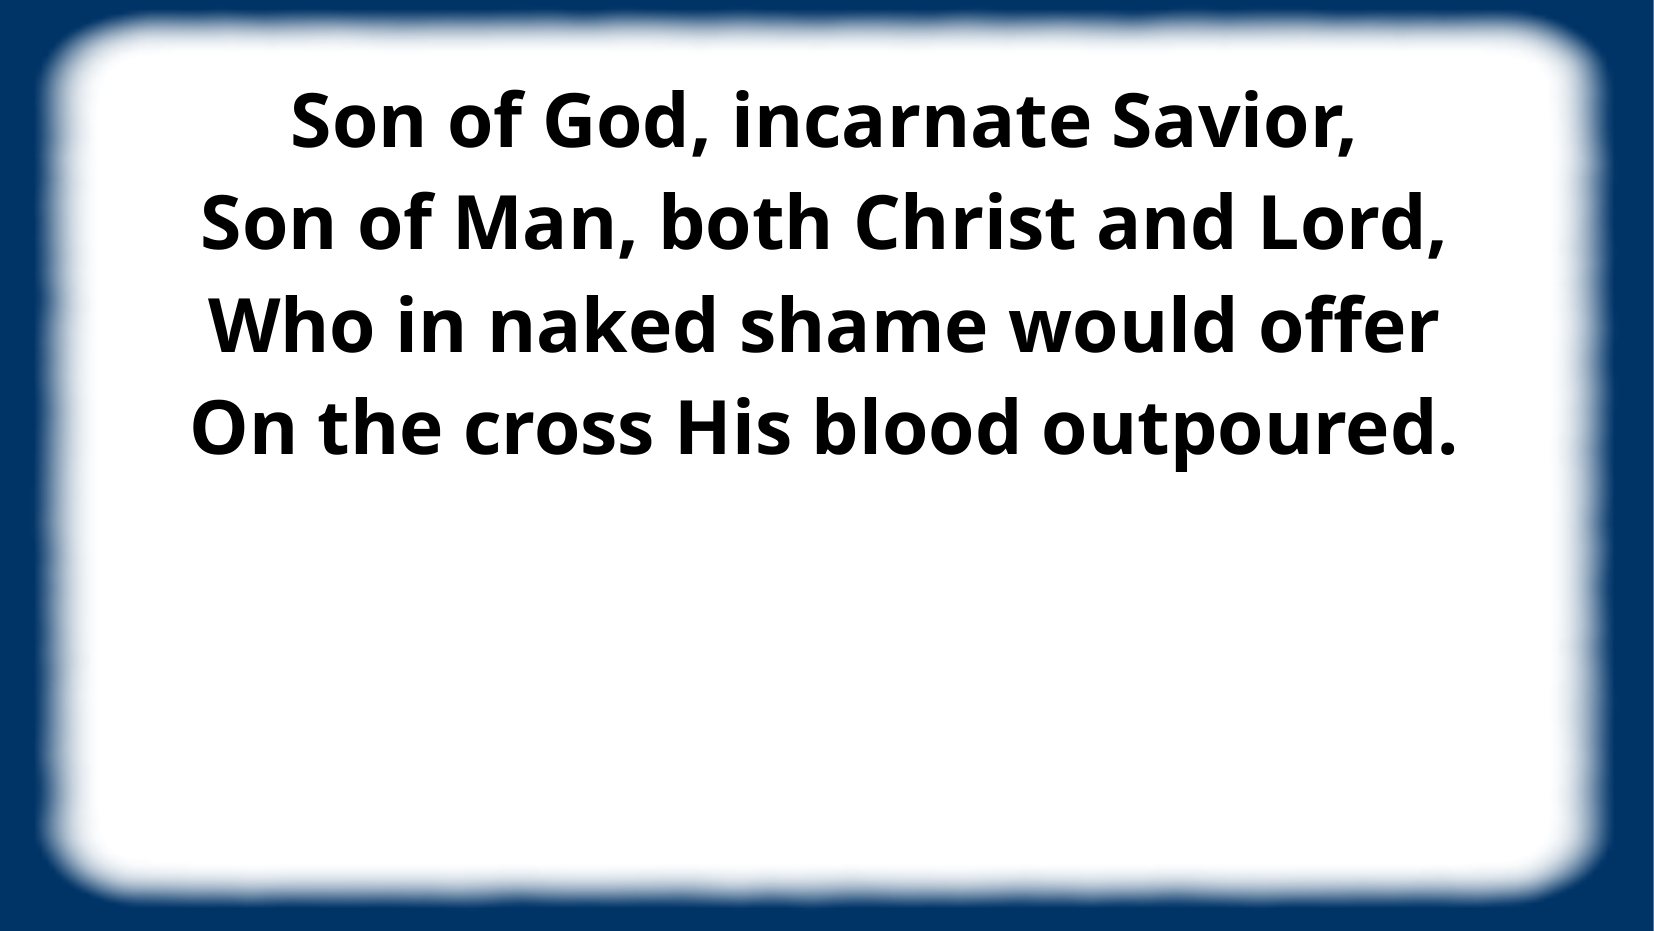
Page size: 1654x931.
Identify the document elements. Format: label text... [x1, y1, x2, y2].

picture [0, 0, 1654, 931]
text_box Son of God, incarnate Savior, Son of Man, both Christ and Lord, Who in naked shame would offer On the cross His blood outpoured. [105, 60, 1546, 475]
